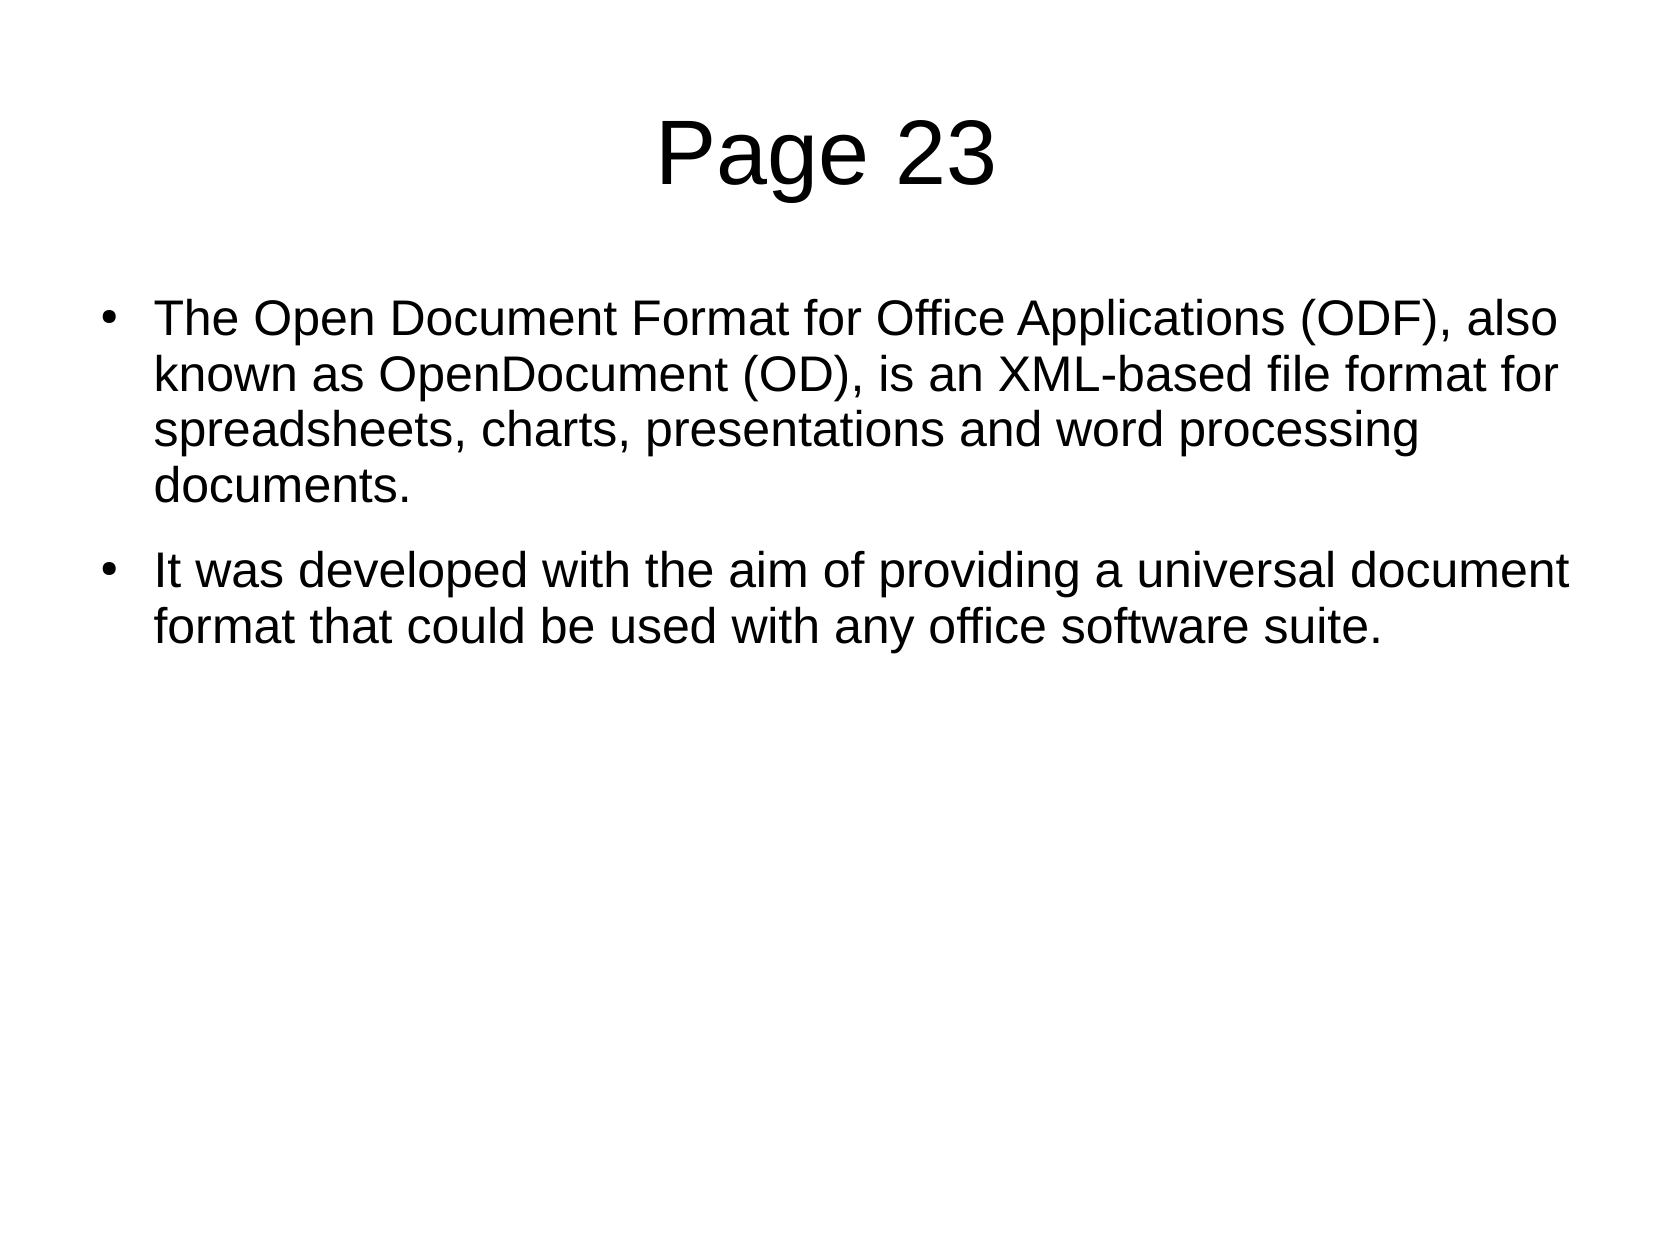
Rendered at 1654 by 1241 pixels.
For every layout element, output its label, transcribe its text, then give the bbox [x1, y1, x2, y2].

title Page 23 [82, 49, 1571, 257]
list The Open Document Format for Office Applications (ODF), also known as OpenDocument (OD), is an XML-based file format for spreadsheets, charts, presentations and word processing documents. It was developed with the aim of providing a universal document format that could be used with any office software suite. [82, 290, 1571, 1109]
